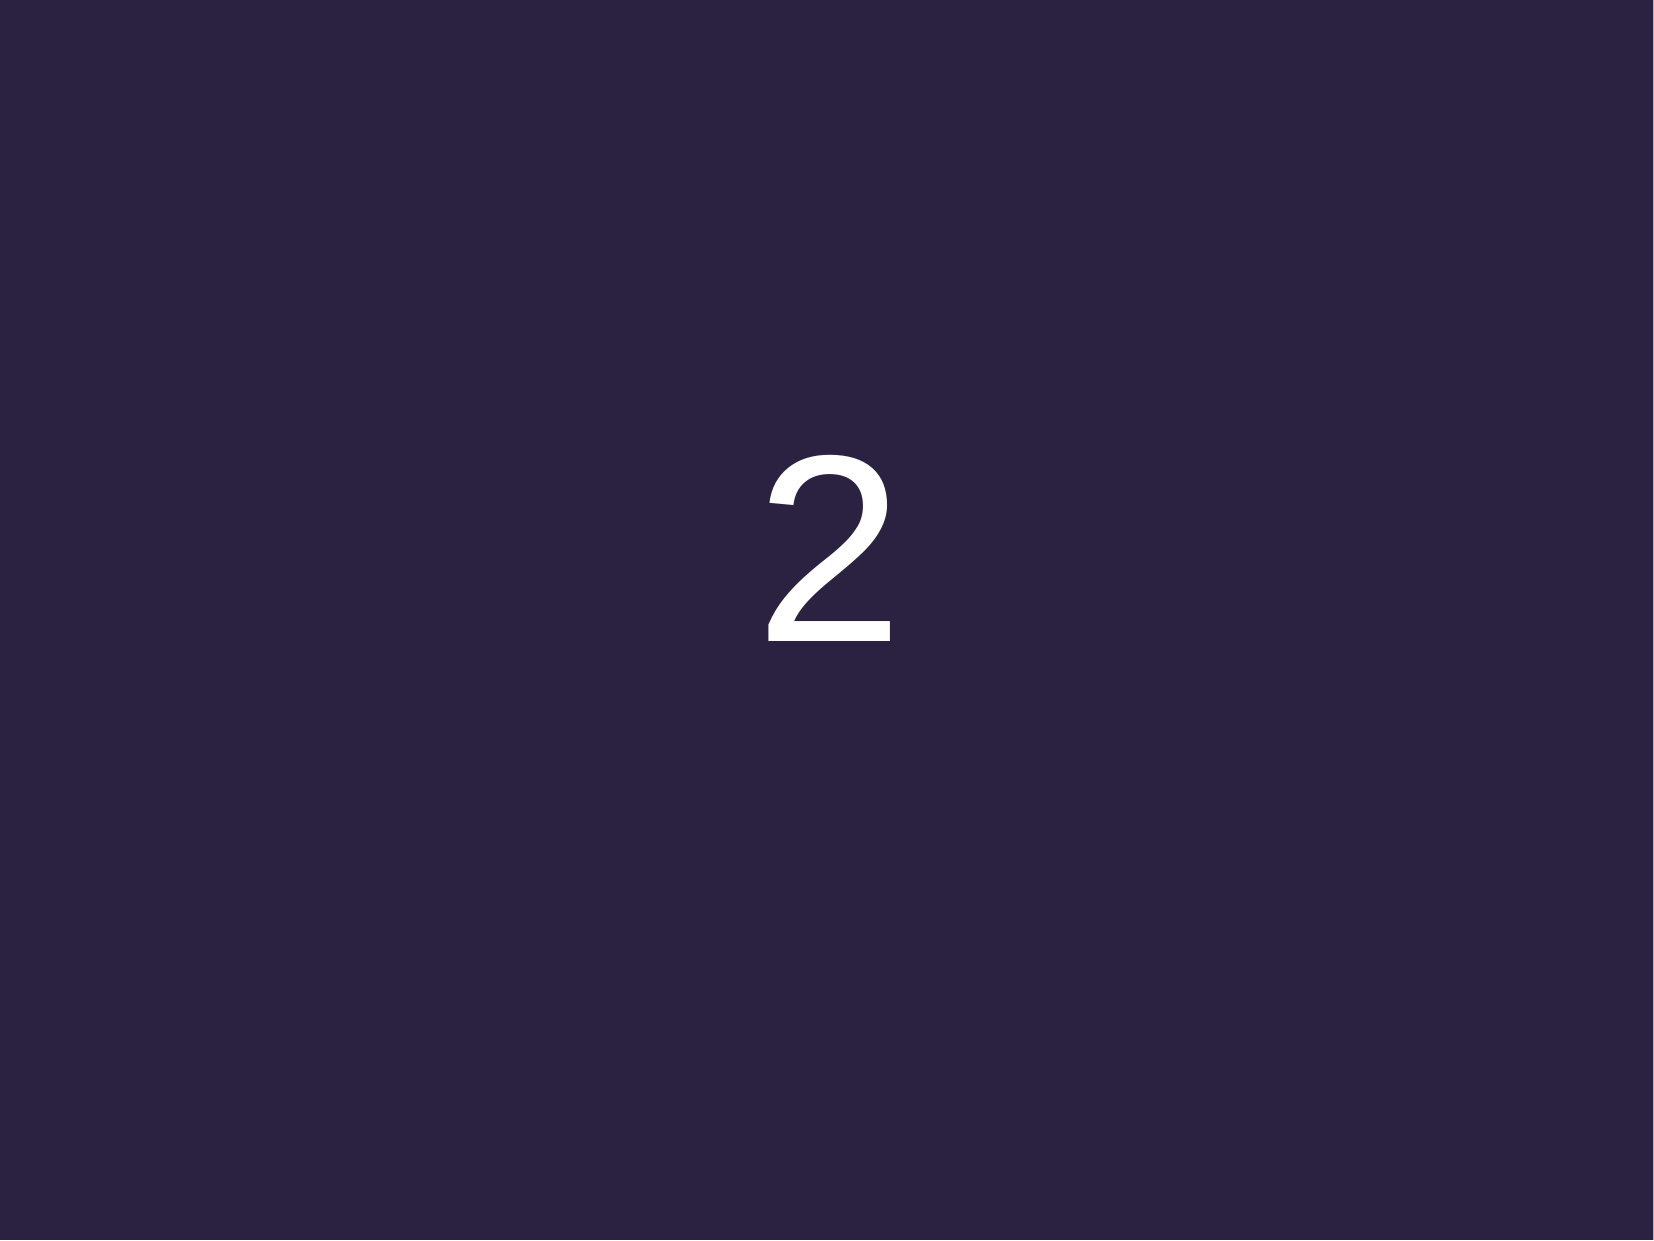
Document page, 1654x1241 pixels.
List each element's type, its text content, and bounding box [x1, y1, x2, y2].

title 2 [2, 312, 1654, 785]
